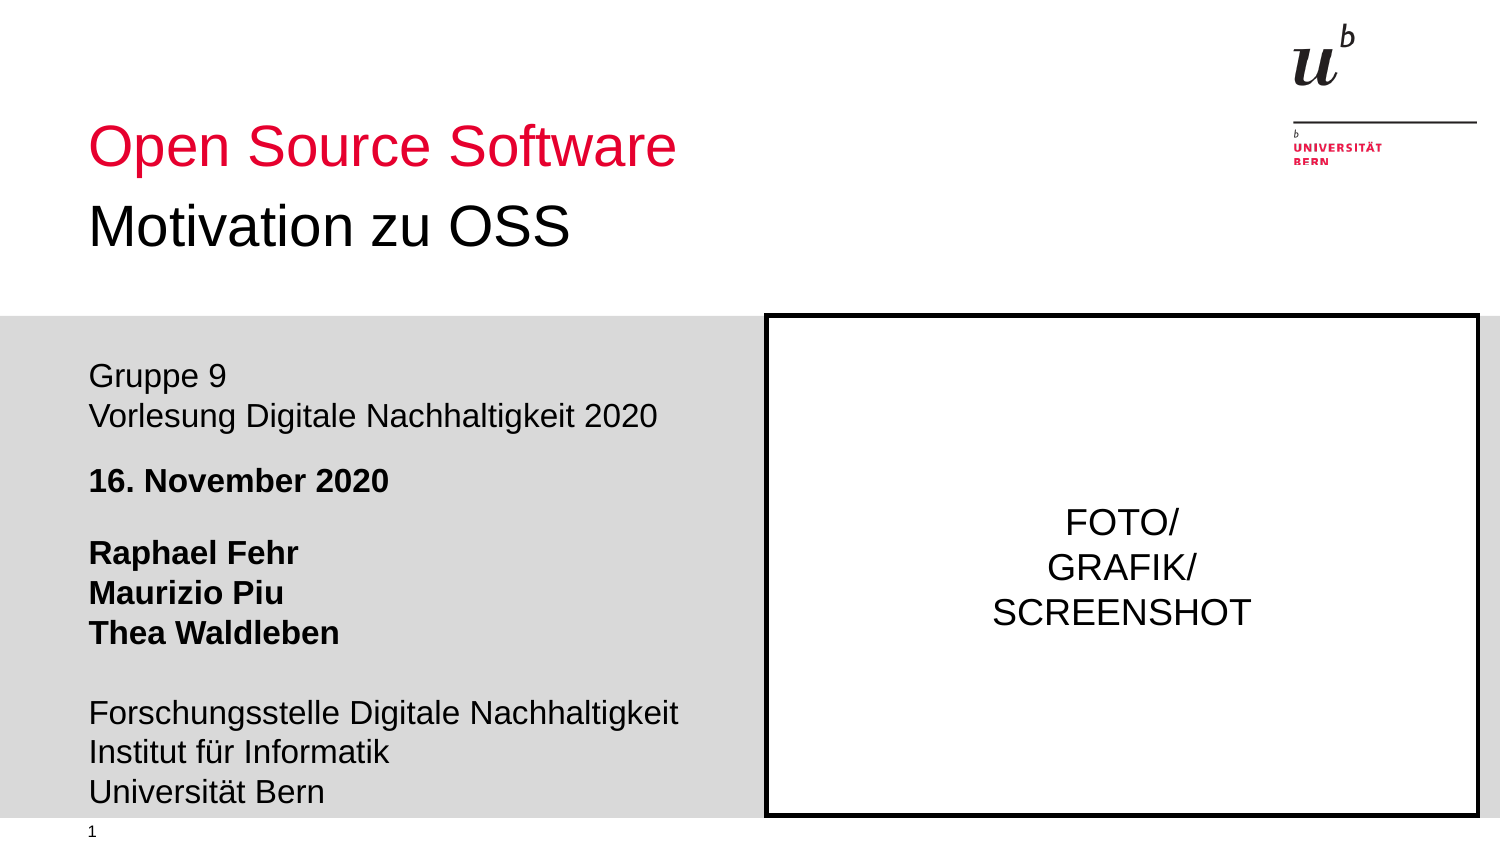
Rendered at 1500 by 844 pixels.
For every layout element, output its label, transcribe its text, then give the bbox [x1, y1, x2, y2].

text_box FOTO/ GRAFIK/ SCREENSHOT [766, 315, 1478, 816]
text_box Open Source Software [88, 111, 1241, 179]
text_box Gruppe 9 Vorlesung Digitale Nachhaltigkeit 2020 16. November 2020 [88, 354, 762, 493]
text_box Motivation zu OSS [88, 191, 1365, 260]
text_box Raphael Fehr Maurizio Piu Thea Waldleben Forschungsstelle Digitale Nachhaltigkeit Institut für Informatik Universität Bern [88, 531, 700, 783]
